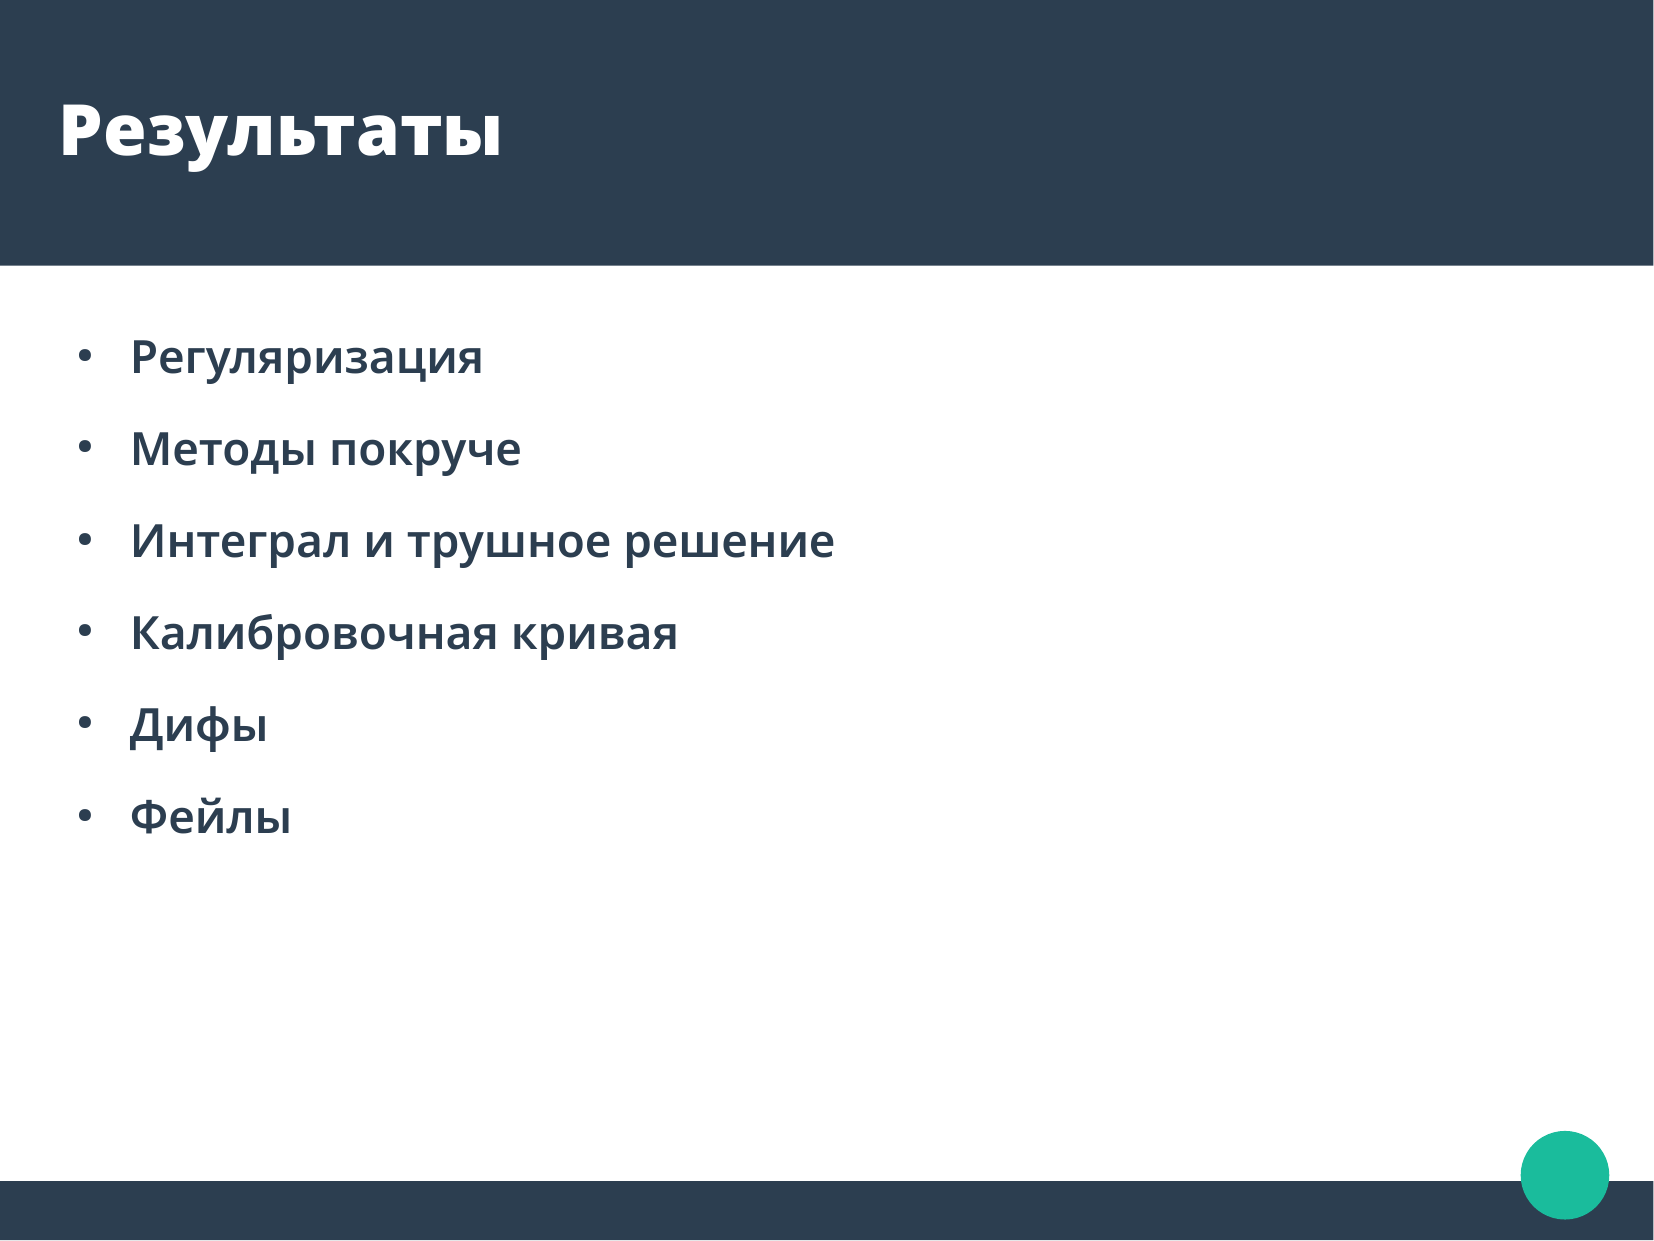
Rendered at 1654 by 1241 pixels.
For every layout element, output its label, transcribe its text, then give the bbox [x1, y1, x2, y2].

list Регуляризация Методы покруче Интеграл и трушное решение Калибровочная кривая Дифы Фейлы [59, 324, 1595, 1152]
title Результаты [59, 49, 1595, 207]
